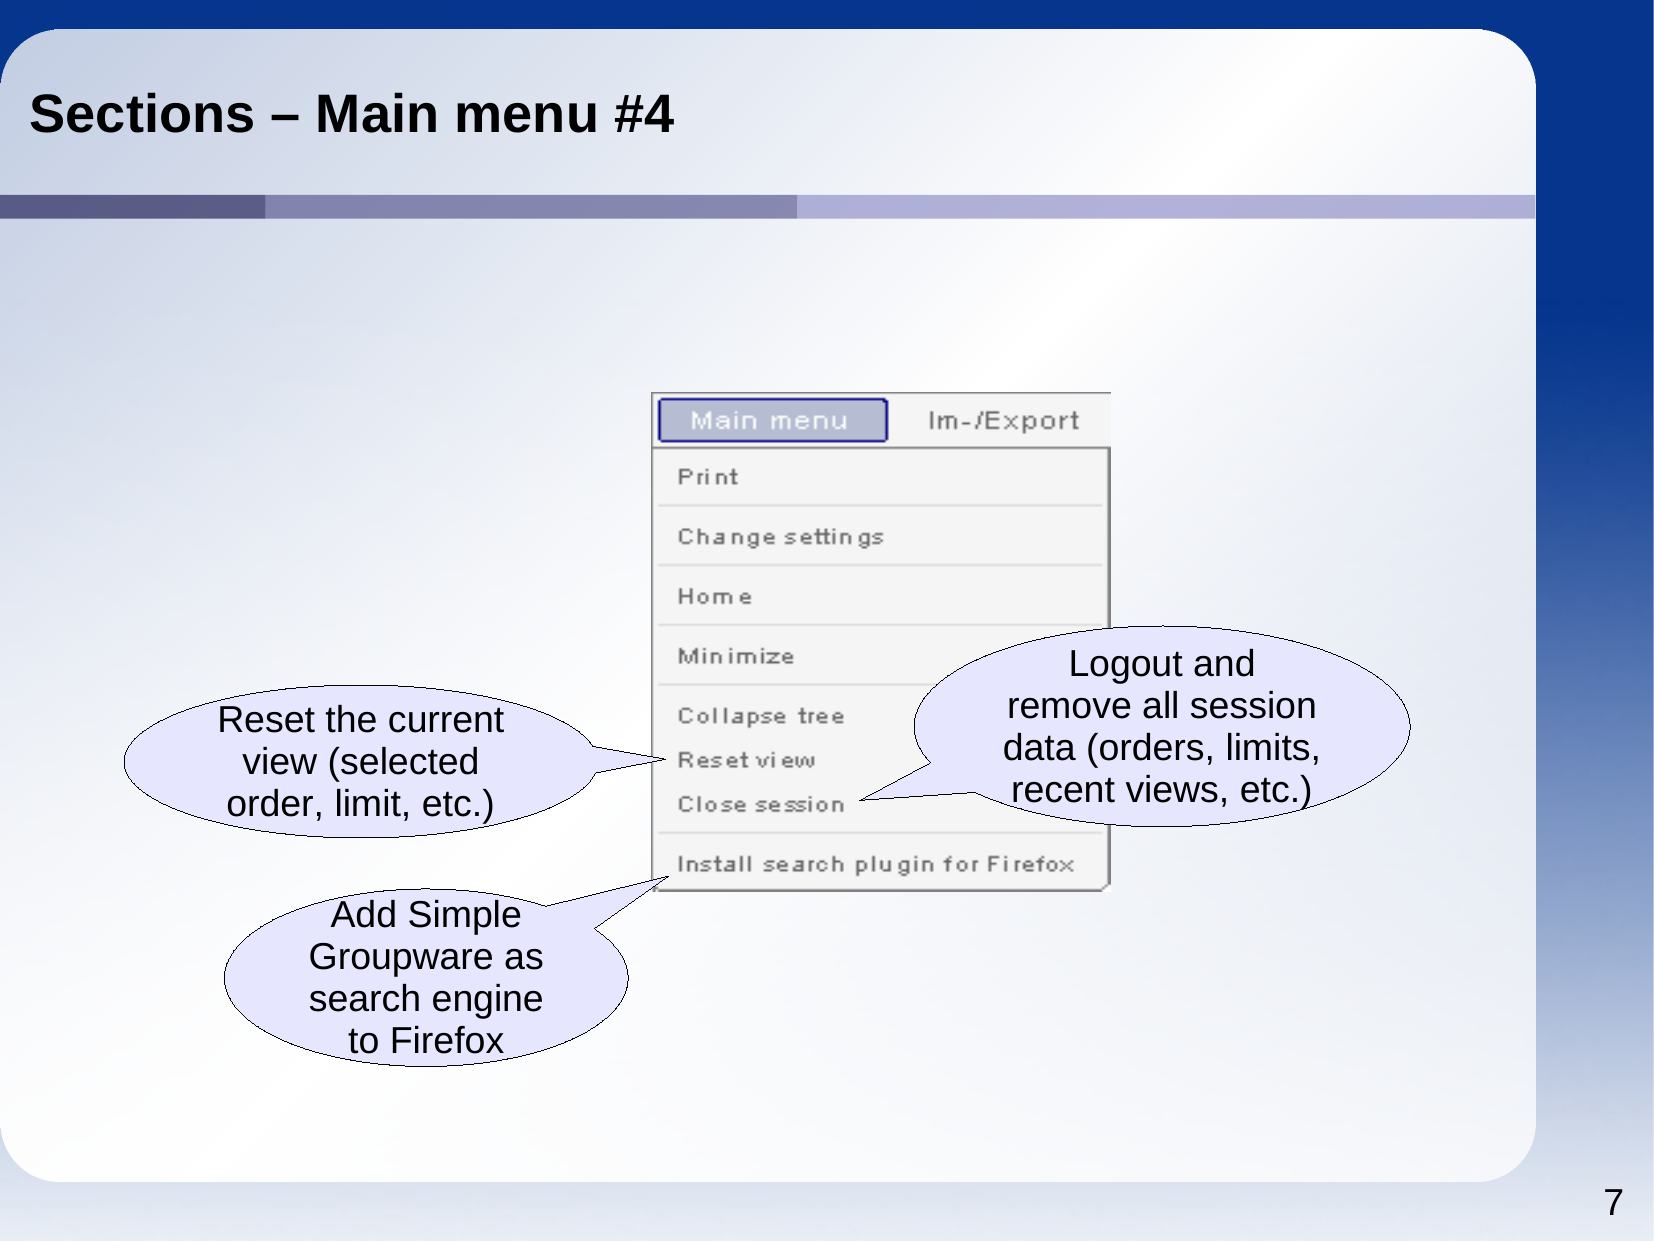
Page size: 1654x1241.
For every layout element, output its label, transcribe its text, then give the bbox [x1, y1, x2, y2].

title Sections – Main menu #4 [29, 49, 1506, 178]
picture [651, 392, 1111, 892]
text_box Add Simple Groupware as search engine to Firefox [224, 876, 669, 1067]
text_box Logout and remove all session data (orders, limits, recent views, etc.) [859, 625, 1411, 827]
text_box Reset the current view (selected order, limit, etc.) [124, 685, 666, 838]
picture [0, 0, 1654, 1241]
